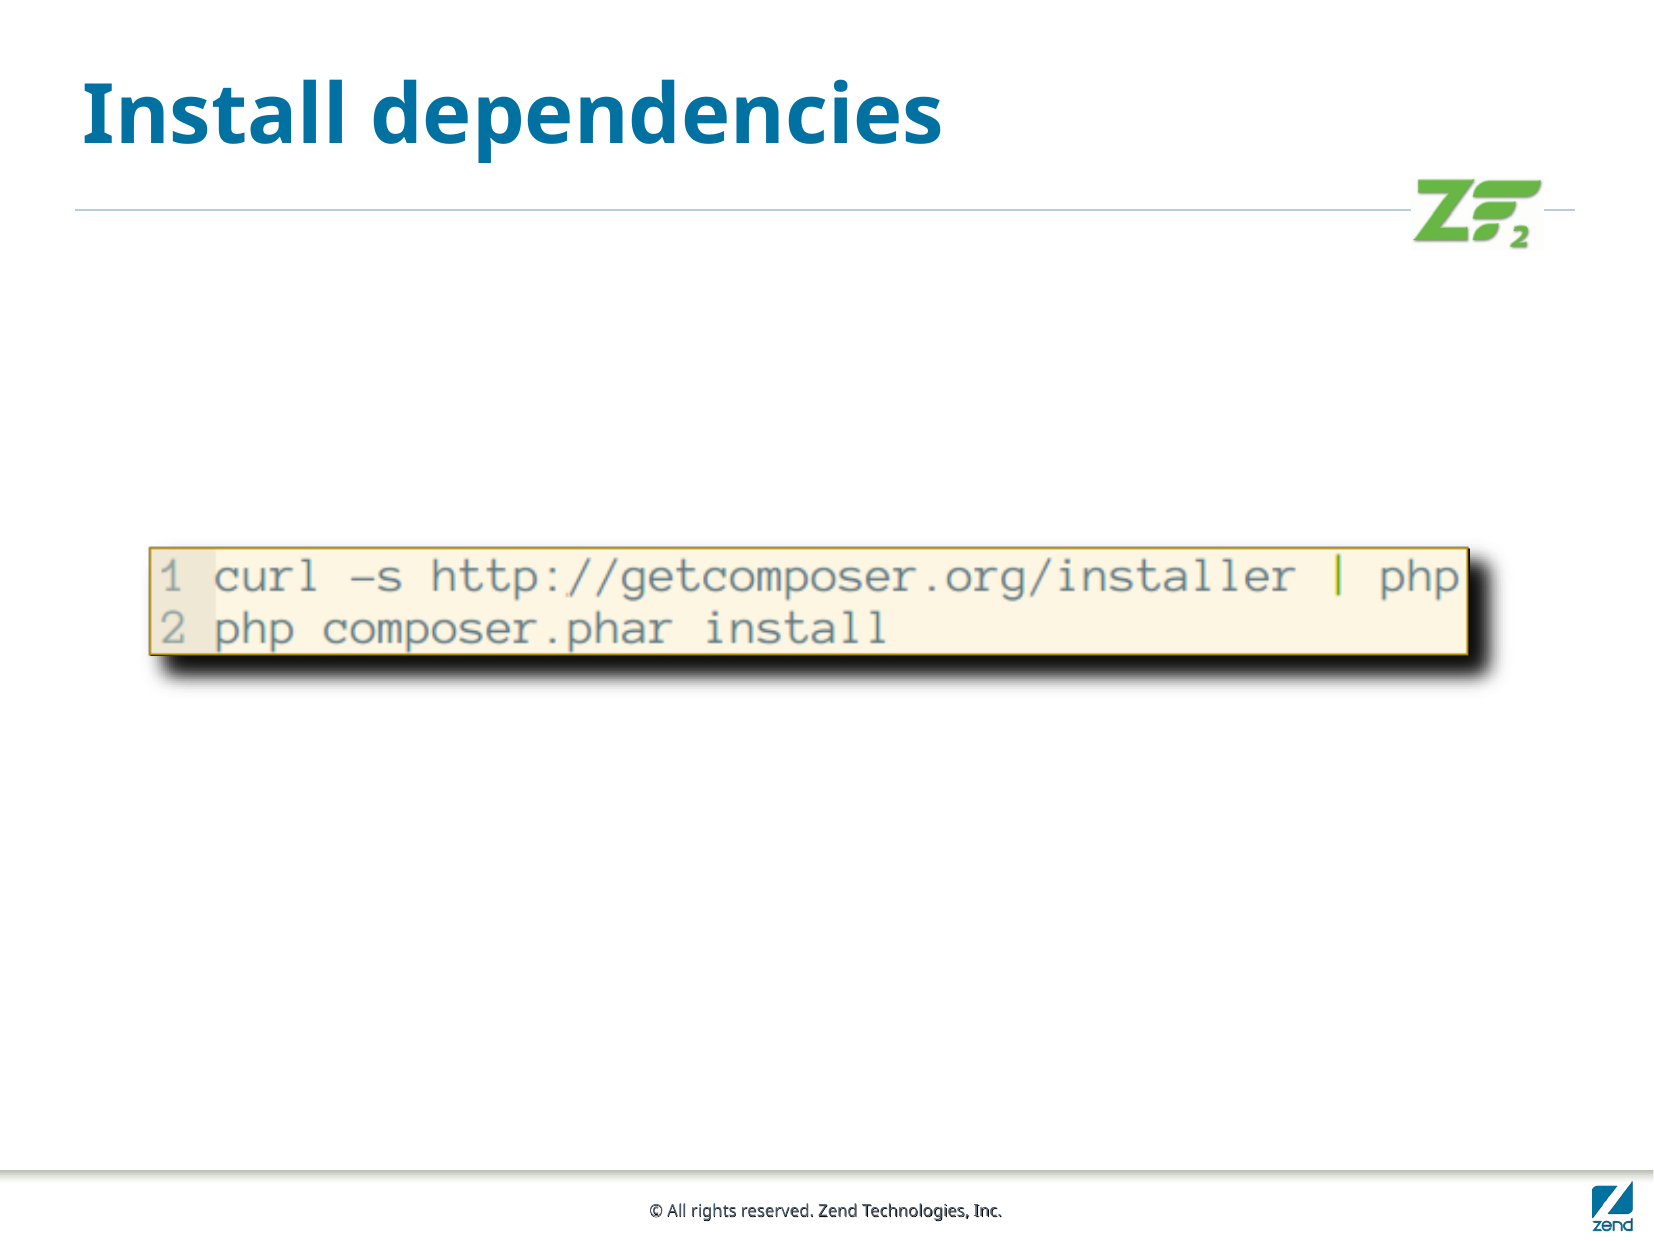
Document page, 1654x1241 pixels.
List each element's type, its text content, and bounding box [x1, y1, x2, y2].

title Install dependencies [82, 47, 1489, 169]
picture [1411, 177, 1544, 250]
picture [135, 533, 1517, 704]
picture [0, 1170, 1654, 1232]
